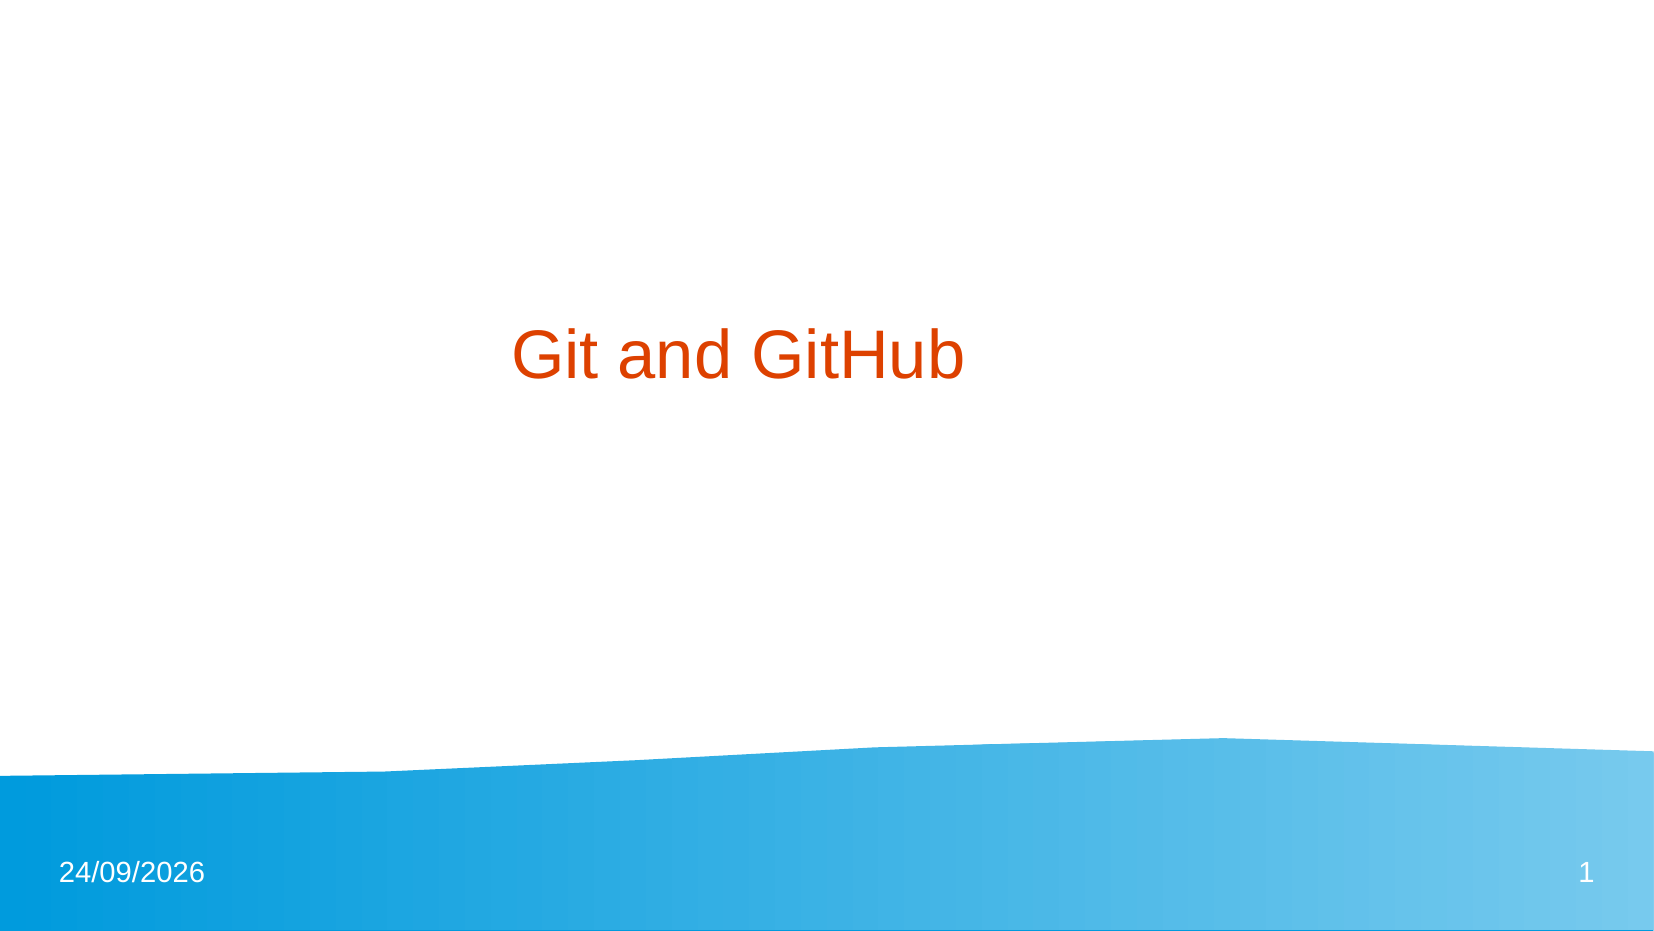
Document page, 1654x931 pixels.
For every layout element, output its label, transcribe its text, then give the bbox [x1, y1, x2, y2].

title Git and GitHub [0, 265, 1477, 443]
